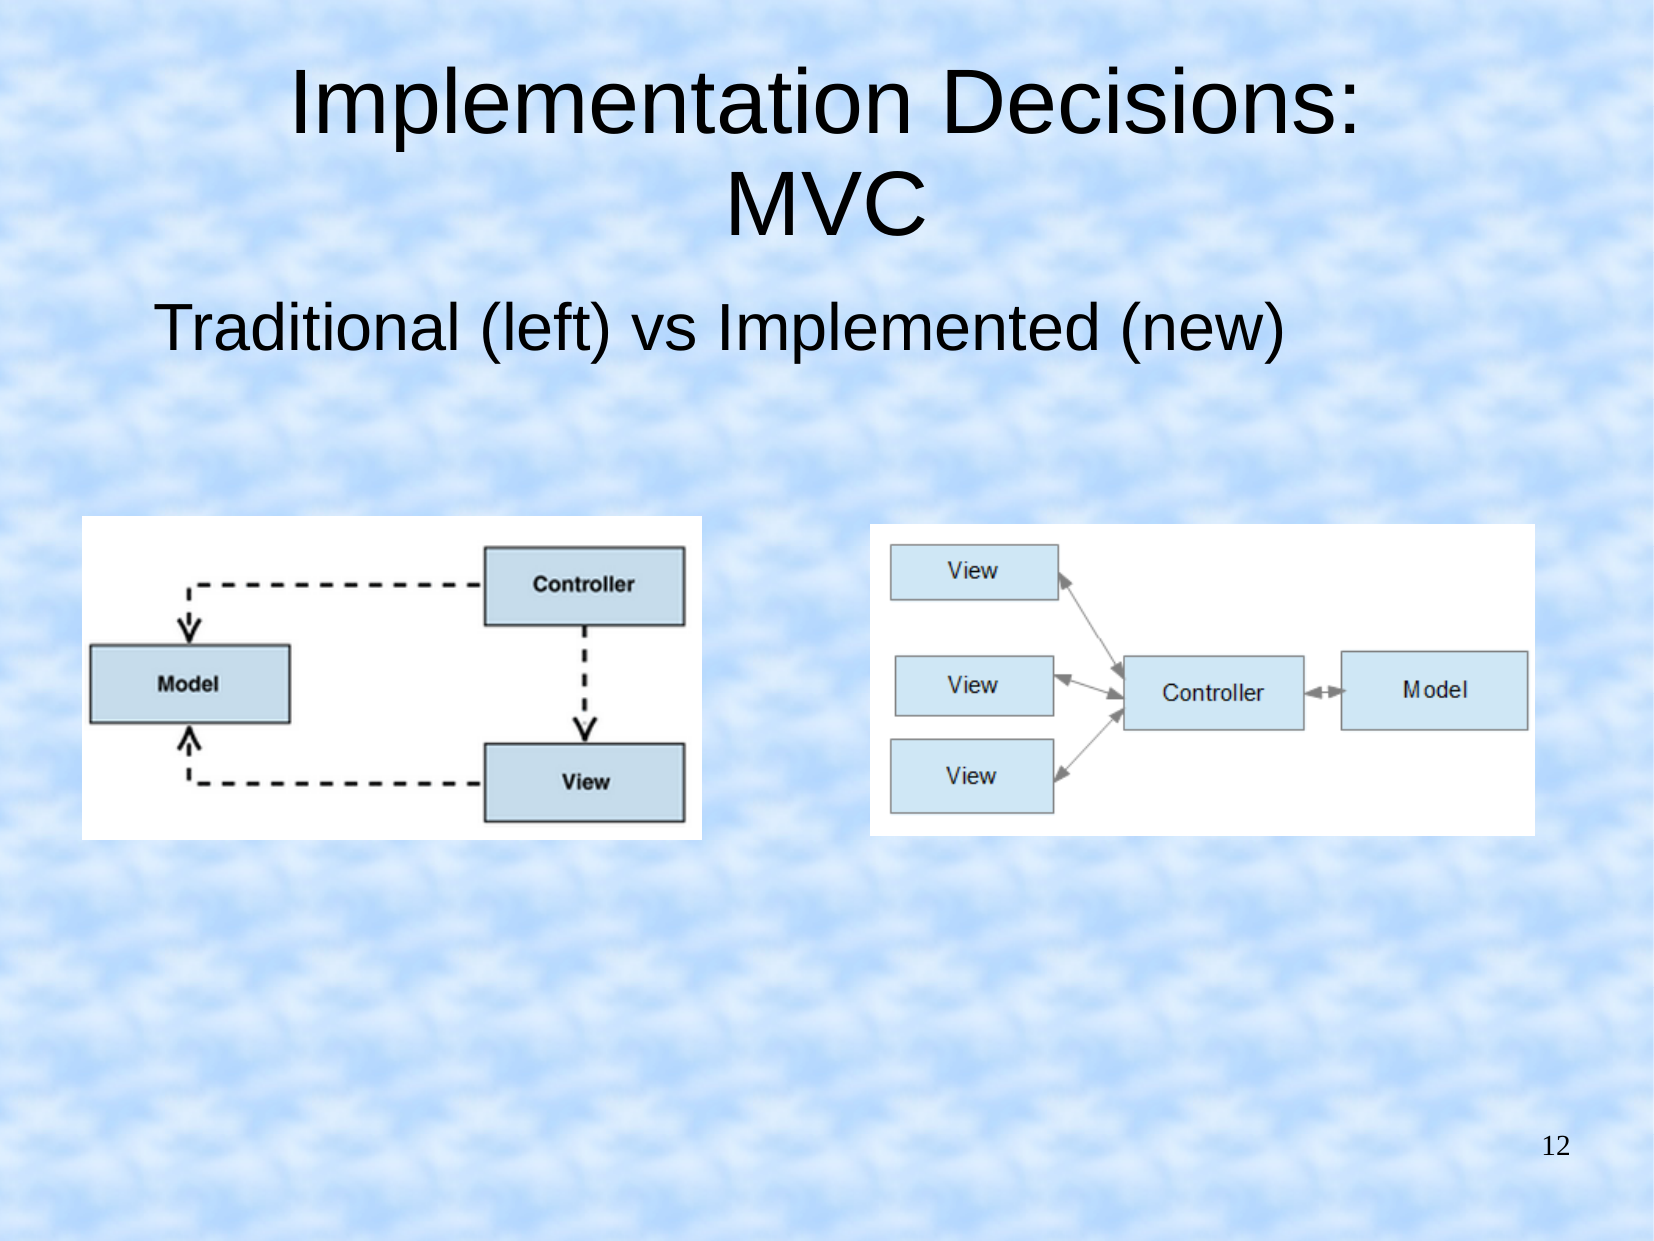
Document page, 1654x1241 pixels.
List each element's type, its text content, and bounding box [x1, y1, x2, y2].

title Implementation Decisions: MVC [82, 49, 1571, 257]
list Traditional (left) vs Implemented (new) [82, 290, 1538, 1010]
picture [0, 0, 1654, 1241]
